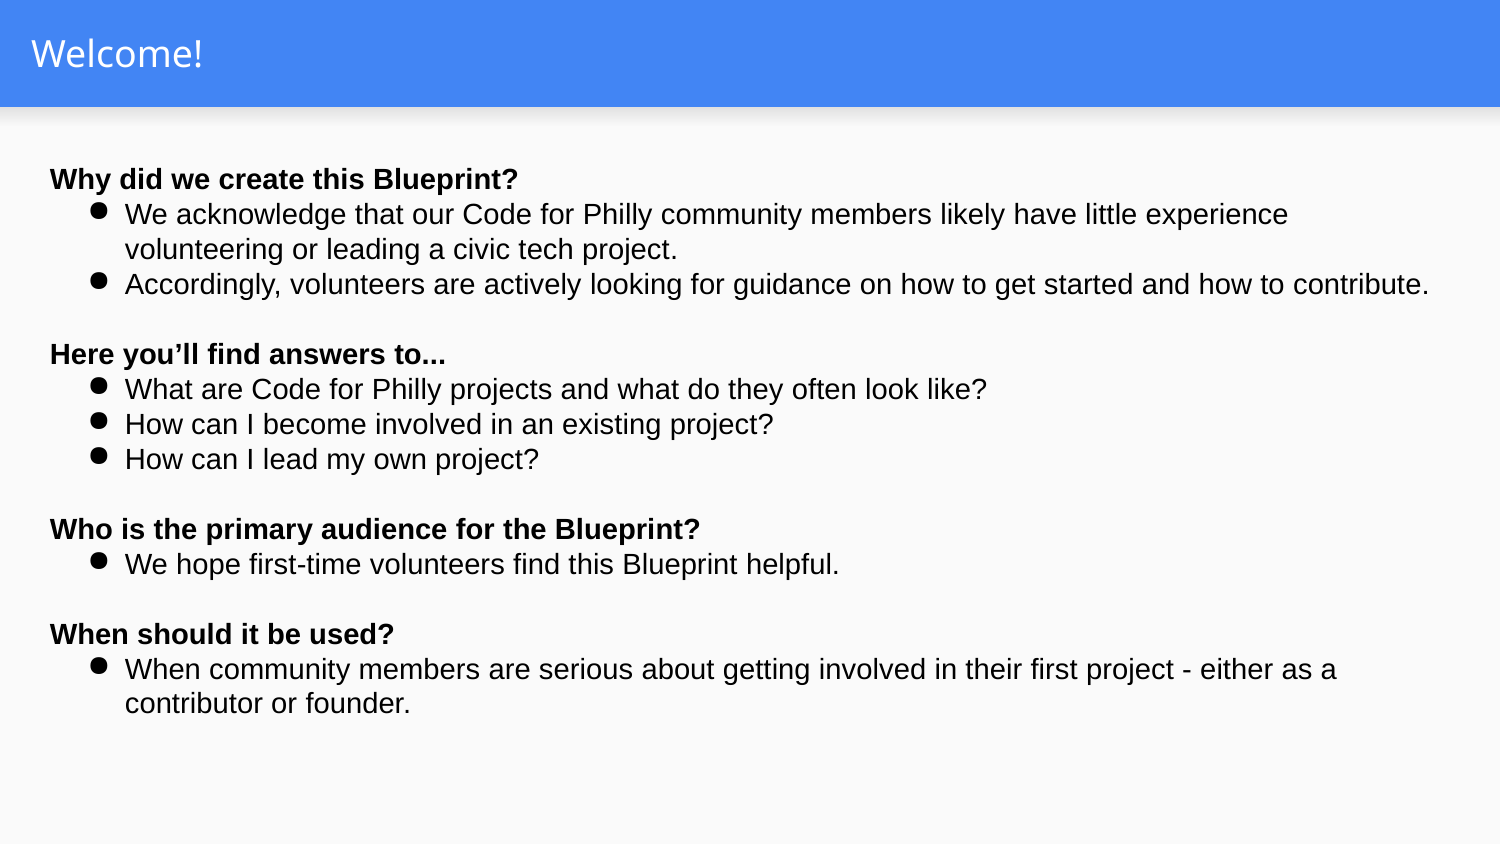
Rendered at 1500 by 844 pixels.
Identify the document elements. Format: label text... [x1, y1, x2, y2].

title Welcome! [16, 2, 1464, 102]
text_box Why did we create this Blueprint? We acknowledge that our Code for Philly community members likely have little experience volunteering or leading a civic tech project. Accordingly, volunteers are actively looking for guidance on how to get started and how to contribute. Here you’ll find answers to... What are Code for Philly projects and what do they often look like? How can I become involved in an existing project? How can I lead my own project? Who is the primary audience for the Blueprint? We hope first-time volunteers find this Blueprint helpful. When should it be used? When community members are serious about getting involved in their first project - either as a contributor or founder. [34, 145, 1473, 802]
